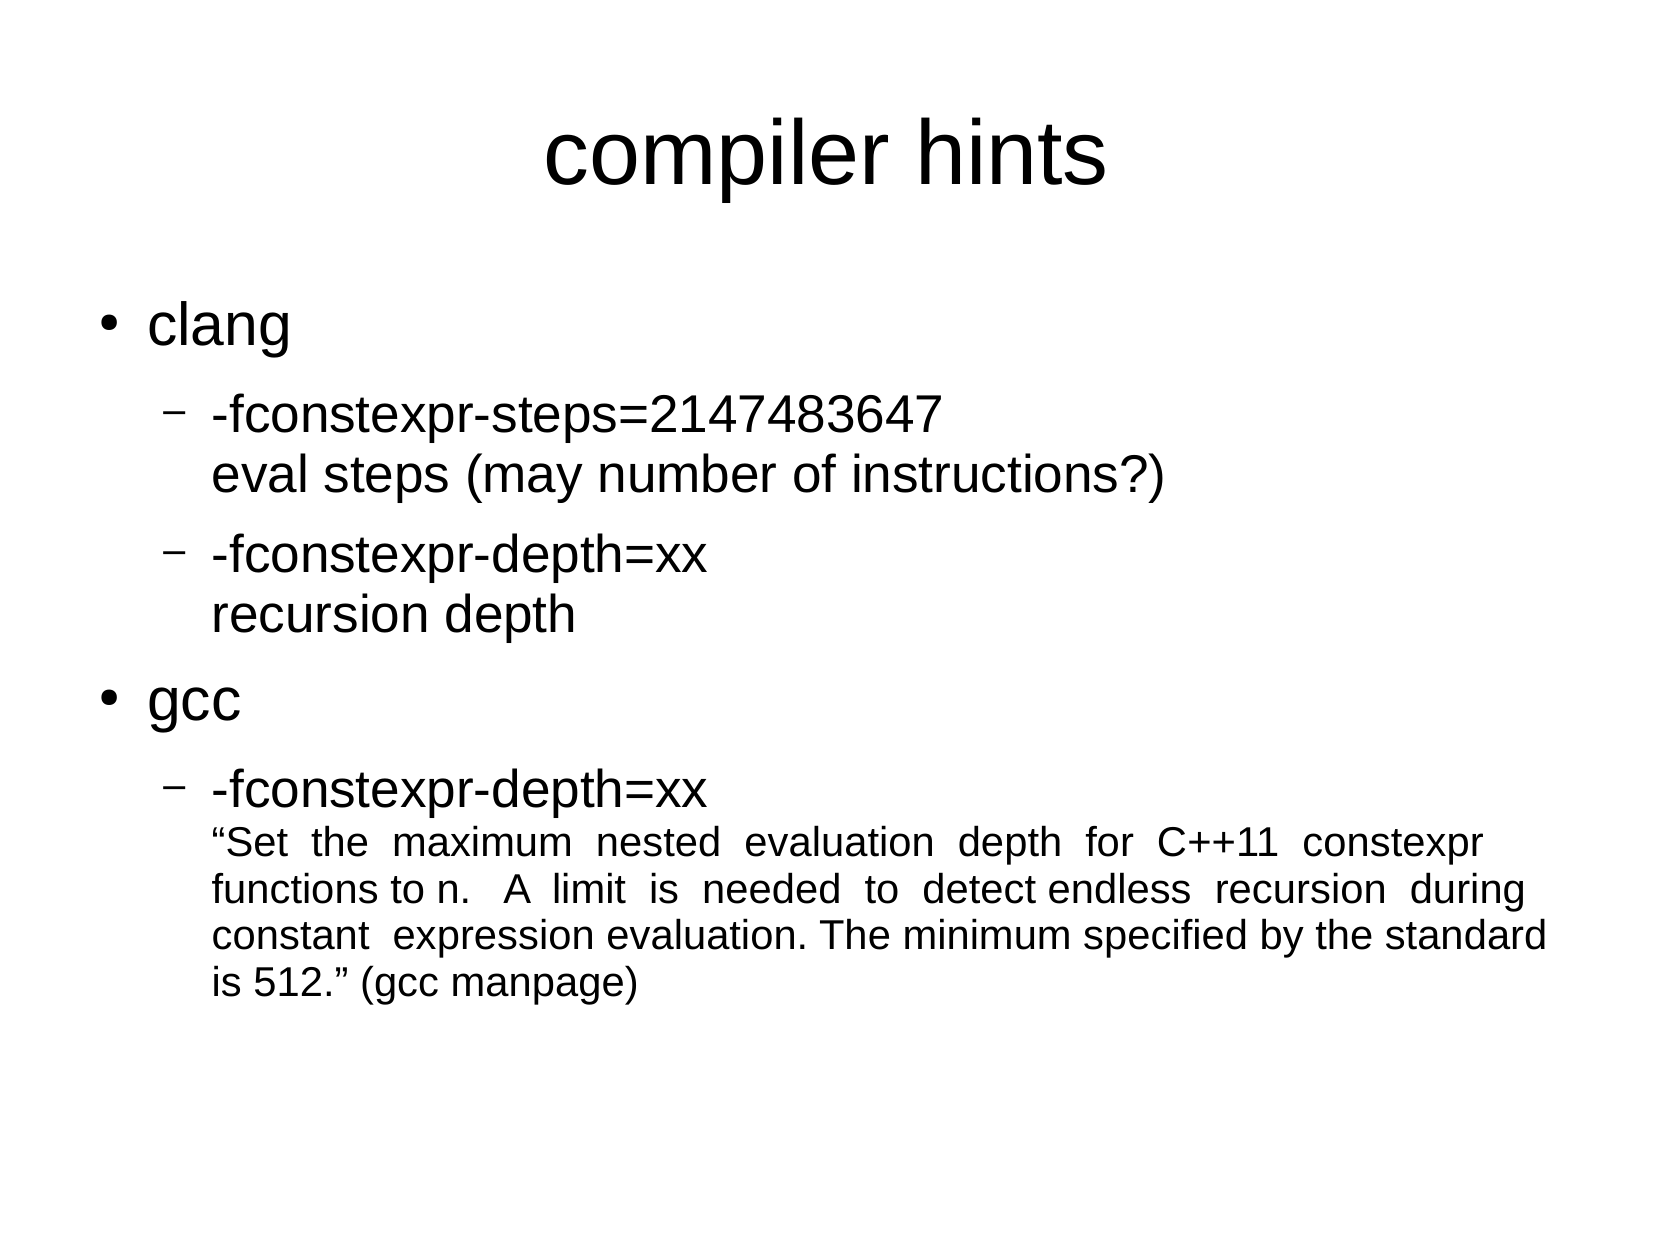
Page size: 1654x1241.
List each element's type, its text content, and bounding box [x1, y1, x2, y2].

title compiler hints [82, 49, 1571, 257]
text_box [82, 290, 1571, 1010]
